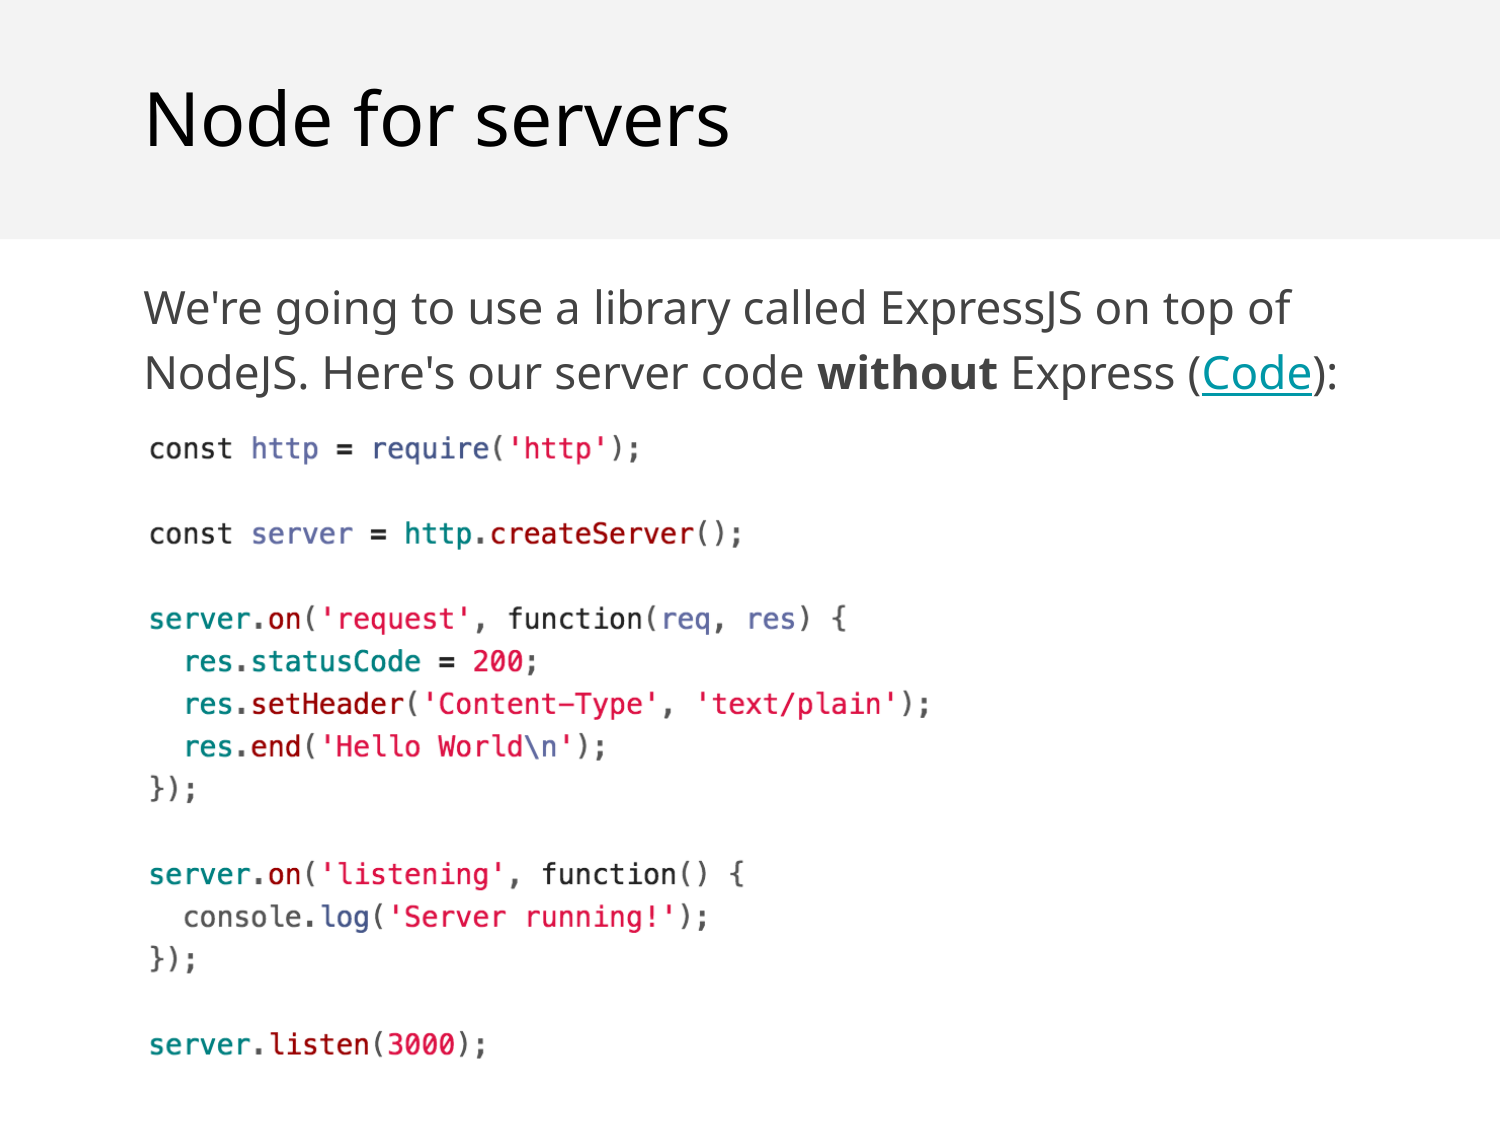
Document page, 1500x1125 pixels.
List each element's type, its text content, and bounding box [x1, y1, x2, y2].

list We're going to use a library called ExpressJS on top of NodeJS. Here's our server code without Express (Code): [128, 255, 1372, 425]
title Node for servers [128, 56, 1372, 183]
picture [128, 425, 956, 1091]
